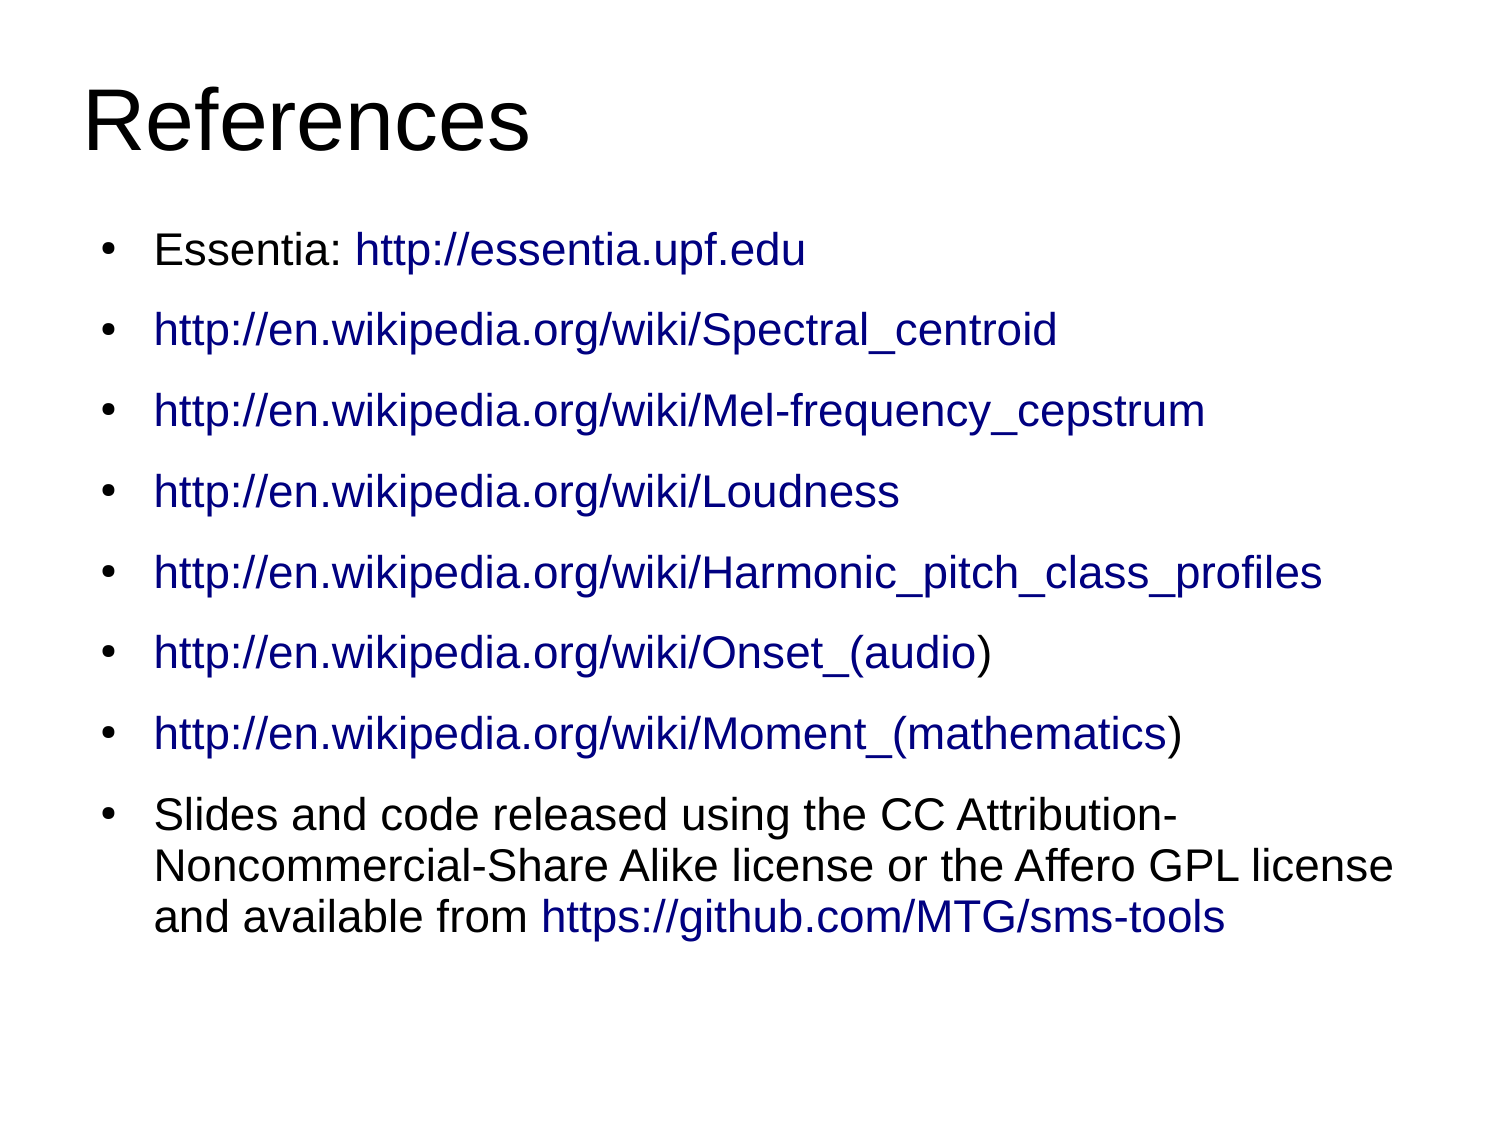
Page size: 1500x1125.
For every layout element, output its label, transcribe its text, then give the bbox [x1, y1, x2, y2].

list Essentia: http://essentia.upf.edu http://en.wikipedia.org/wiki/Spectral_centroid http://en.wikipedia.org/wiki/Mel-frequency_cepstrum http://en.wikipedia.org/wiki/Loudness http://en.wikipedia.org/wiki/Harmonic_pitch_class_profiles http://en.wikipedia.org/wiki/Onset_(audio) http://en.wikipedia.org/wiki/Moment_(mathematics) Slides and code released using the CC Attribution-Noncommercial-Share Alike license or the Affero GPL license and available from https://github.com/MTG/sms-tools [82, 223, 1456, 1010]
title References [82, 16, 1471, 224]
